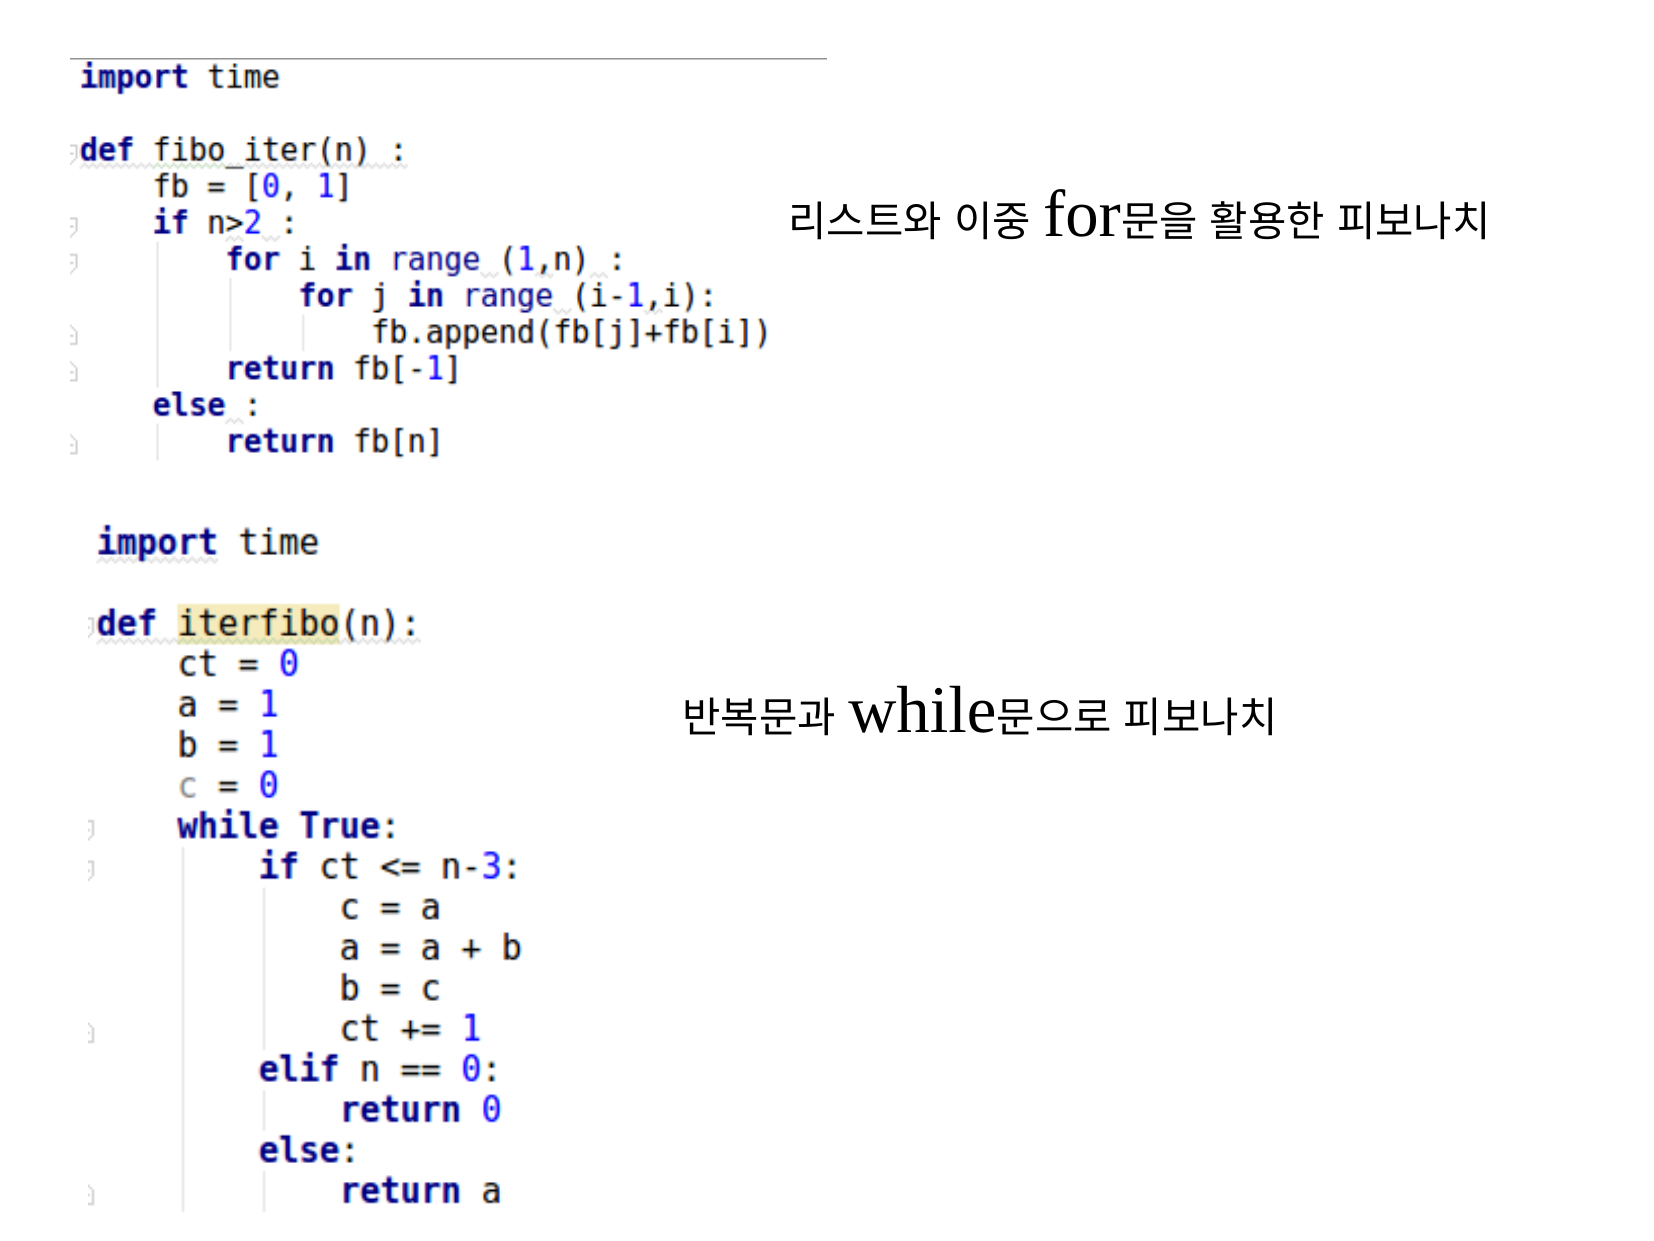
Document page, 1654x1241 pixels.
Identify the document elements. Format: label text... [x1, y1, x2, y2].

picture [70, 58, 827, 473]
text_box 반복문과 while문으로 피보나치 [649, 649, 1312, 771]
text_box 리스트와 이중 for문을 활용한 피보나치 [732, 142, 1548, 286]
picture [88, 519, 948, 1217]
